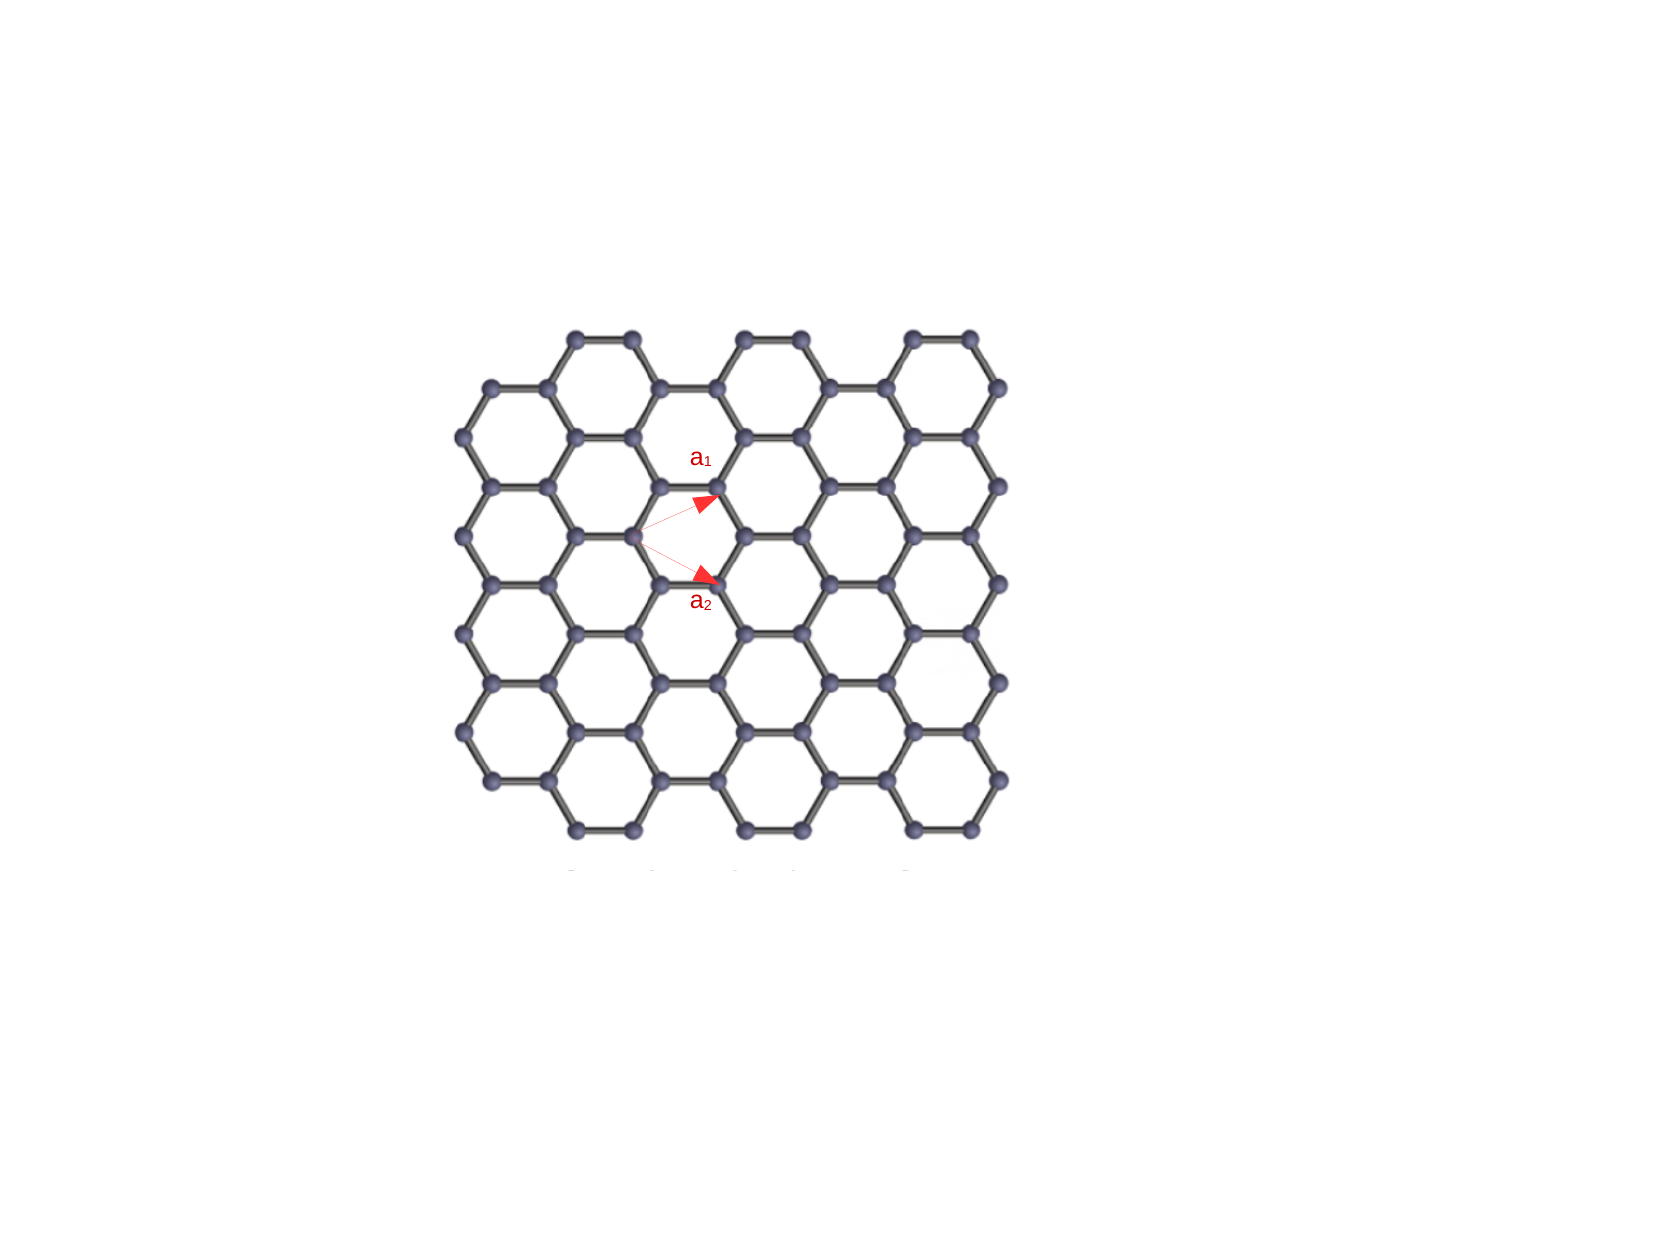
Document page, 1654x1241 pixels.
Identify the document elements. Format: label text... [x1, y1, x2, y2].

picture [420, 315, 1021, 871]
text_box a2 [675, 578, 727, 631]
text_box a1 [675, 435, 727, 487]
